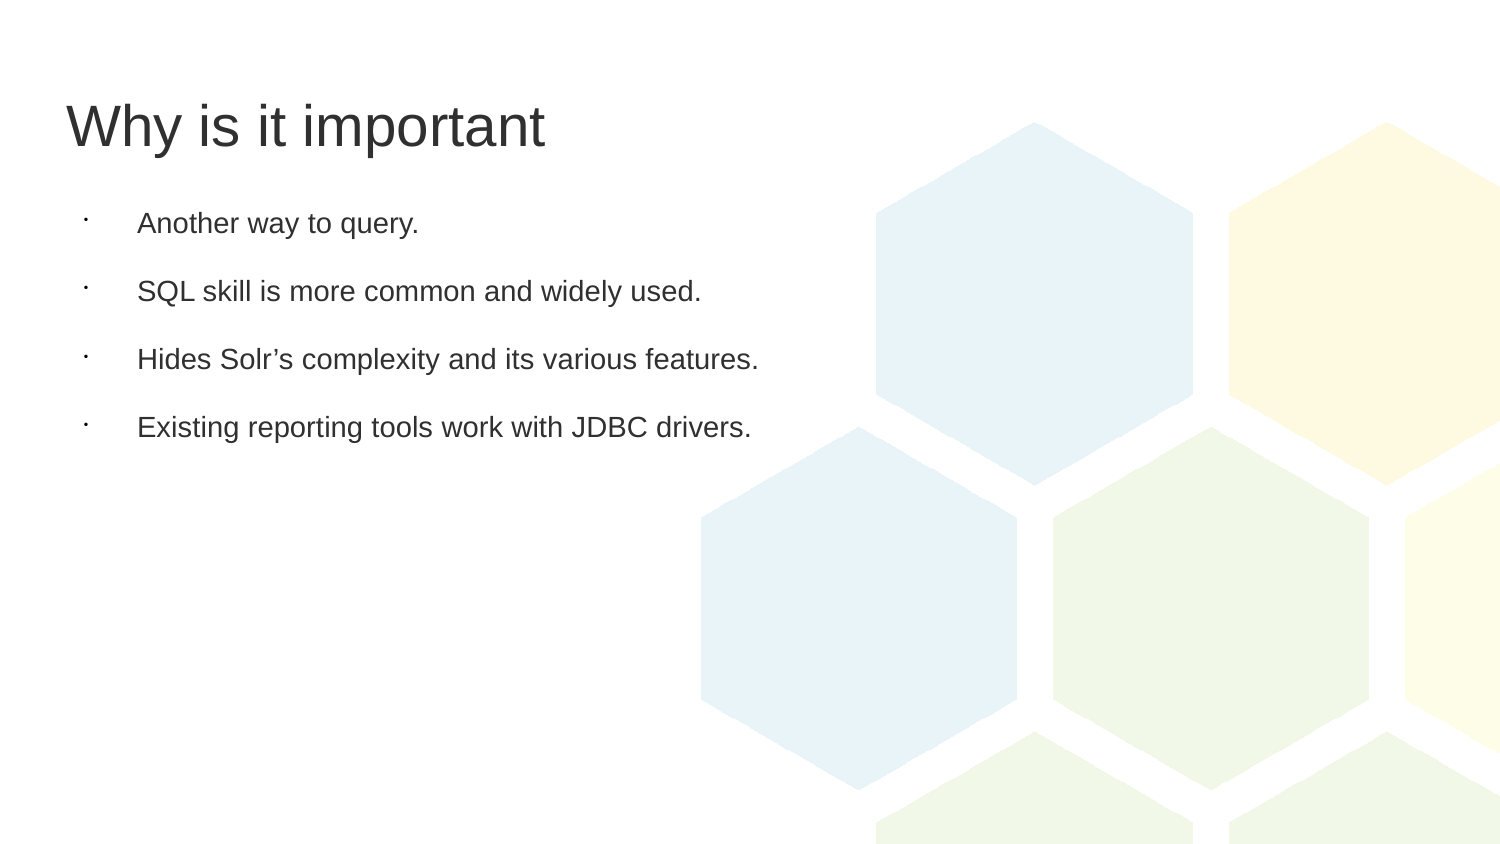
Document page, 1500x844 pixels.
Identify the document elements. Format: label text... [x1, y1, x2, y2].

picture [0, 0, 1500, 844]
title Why is it important [51, 72, 1449, 167]
list Another way to query. SQL skill is more common and widely used. Hides Solr’s complexity and its various features. Existing reporting tools work with JDBC drivers. [51, 189, 1449, 750]
